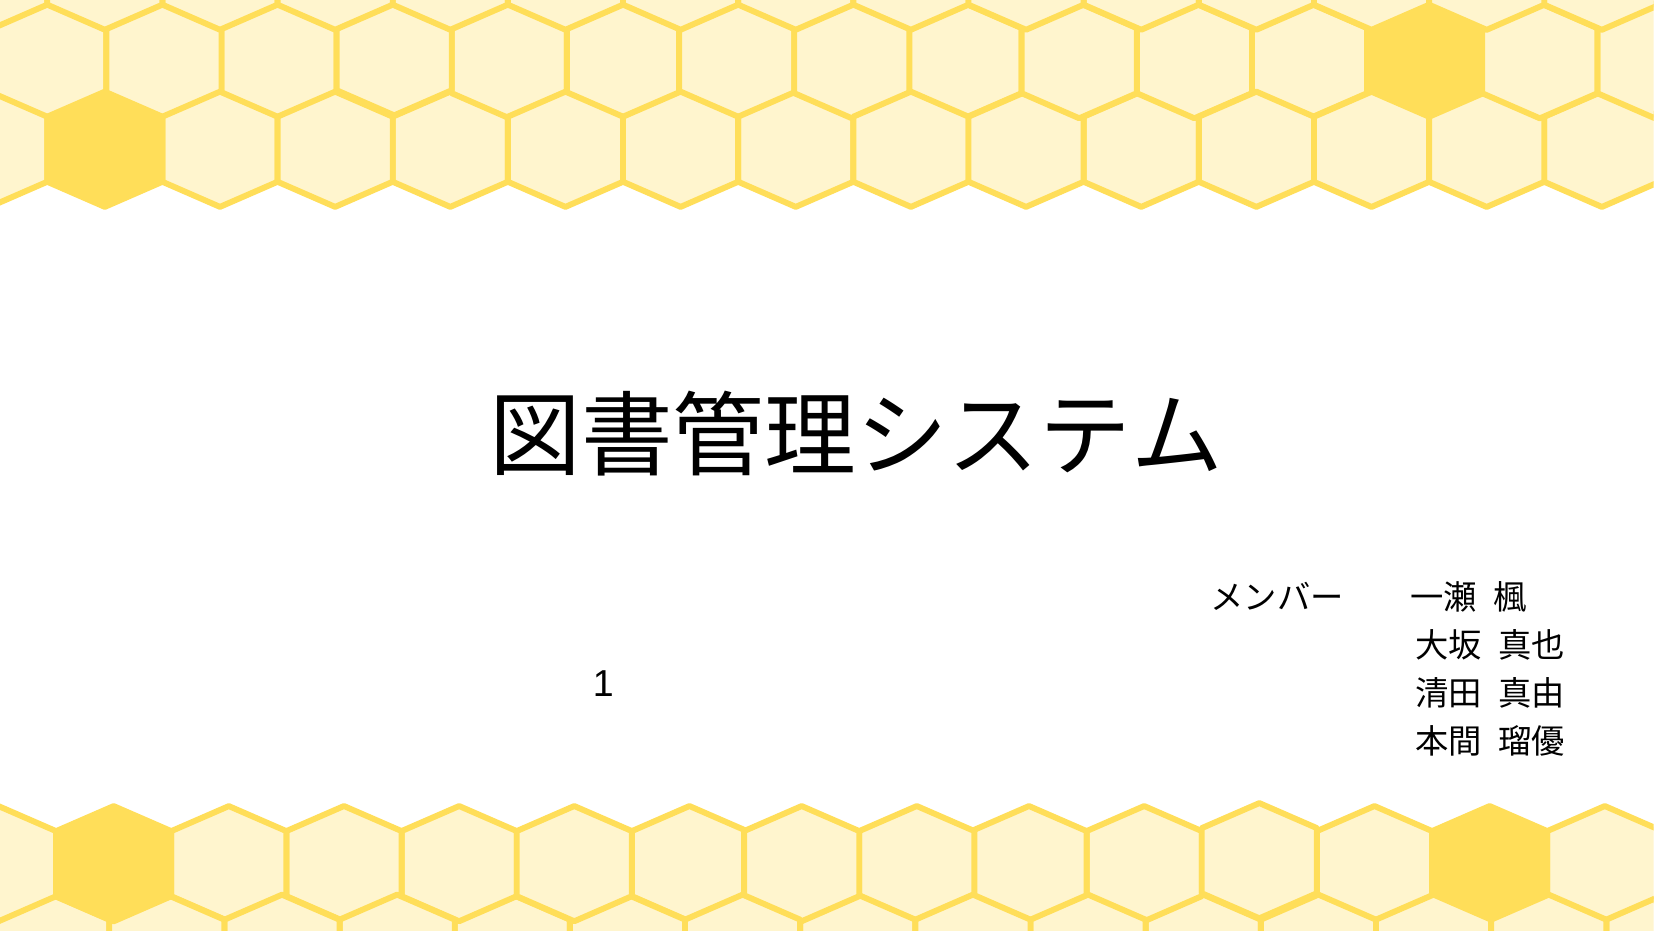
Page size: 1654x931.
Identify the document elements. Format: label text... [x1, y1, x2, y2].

title 図書管理システム [118, 324, 1595, 532]
text_box <番号> [578, 655, 1092, 711]
subtitle メンバー 一瀬 楓 大坂 真也 清田 真由 本間 瑠優 [1210, 590, 1565, 800]
